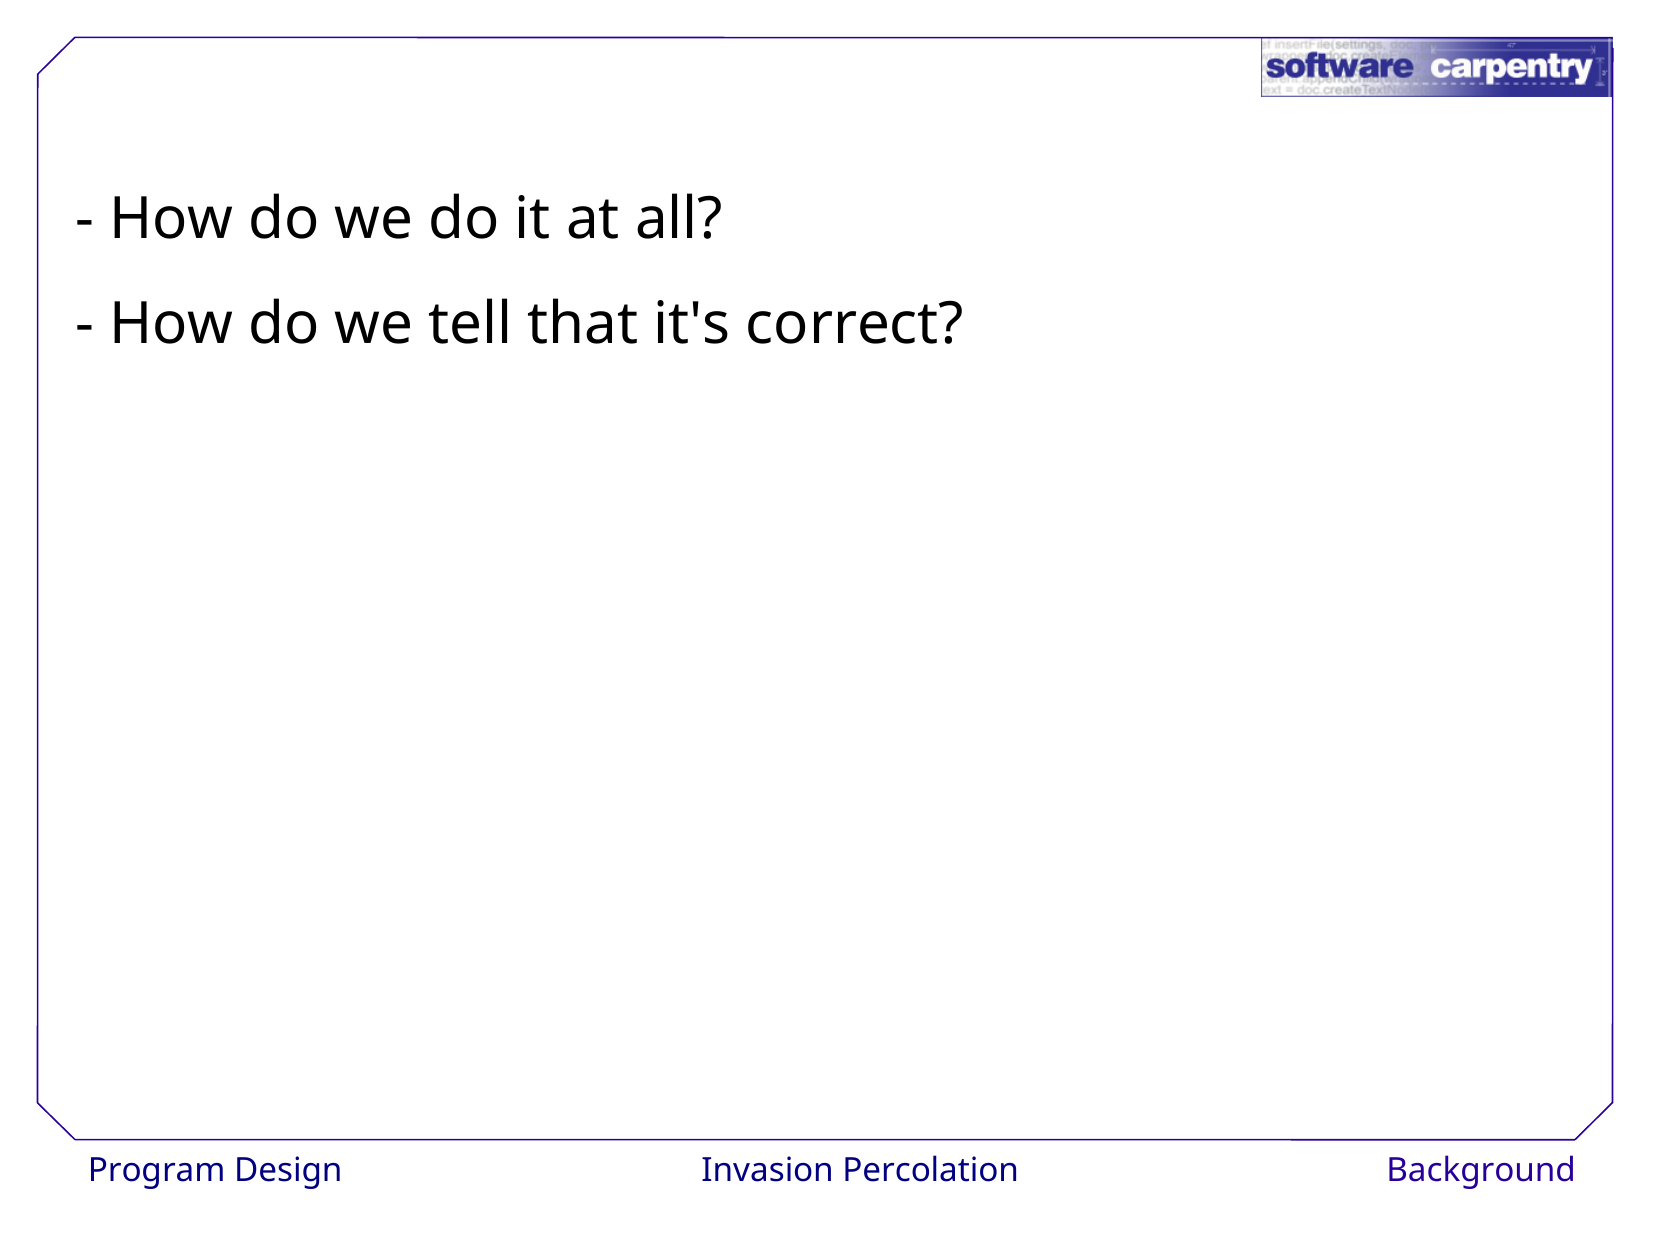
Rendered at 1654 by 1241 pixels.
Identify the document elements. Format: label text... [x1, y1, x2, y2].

picture [1261, 39, 1613, 97]
text_box - How do we do it at all? - How do we tell that it's correct? [60, 137, 1130, 364]
